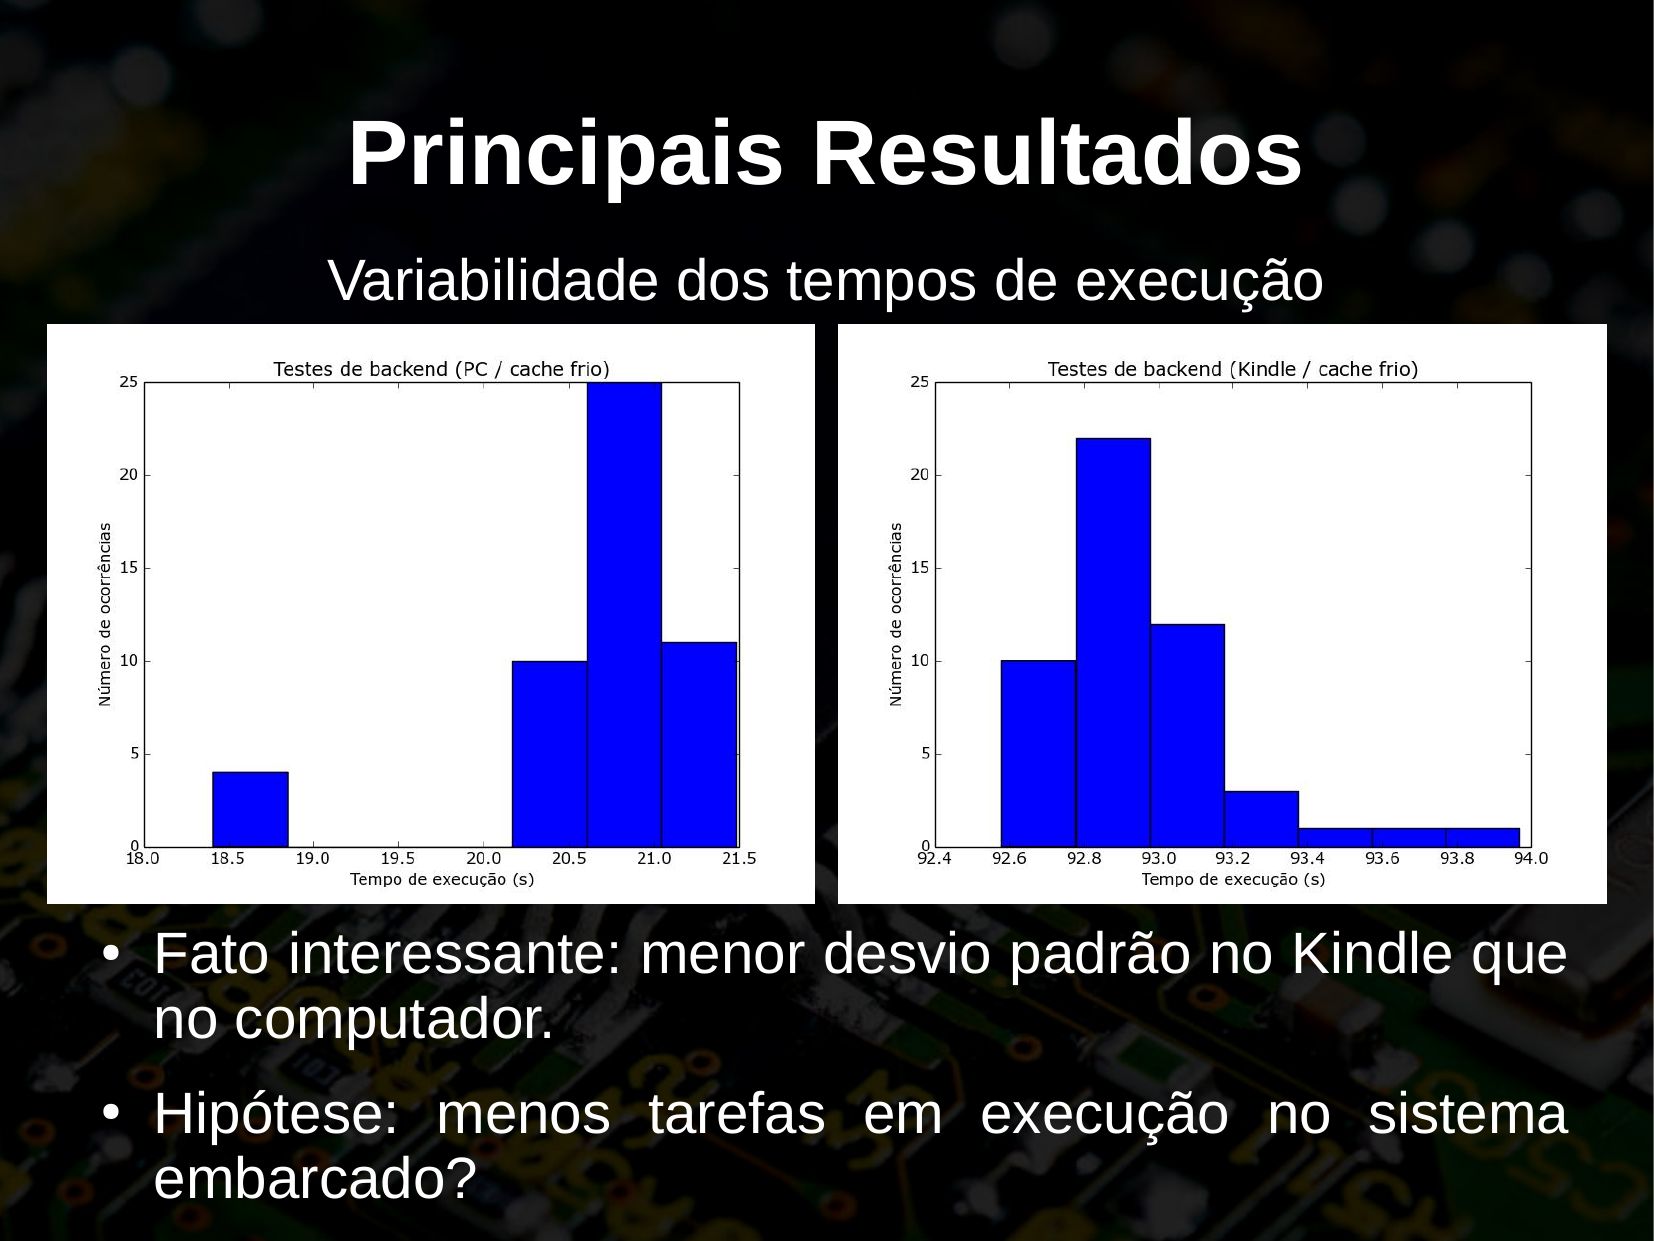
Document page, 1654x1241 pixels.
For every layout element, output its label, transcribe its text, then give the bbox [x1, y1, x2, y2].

title Principais Resultados [82, 49, 1571, 229]
list Fato interessante: menor desvio padrão no Kindle que no computador. Hipótese: menos tarefas em execução no sistema embarcado? [82, 921, 1571, 1217]
title Variabilidade dos tempos de execução [82, 229, 1571, 331]
picture [0, 0, 1654, 1241]
